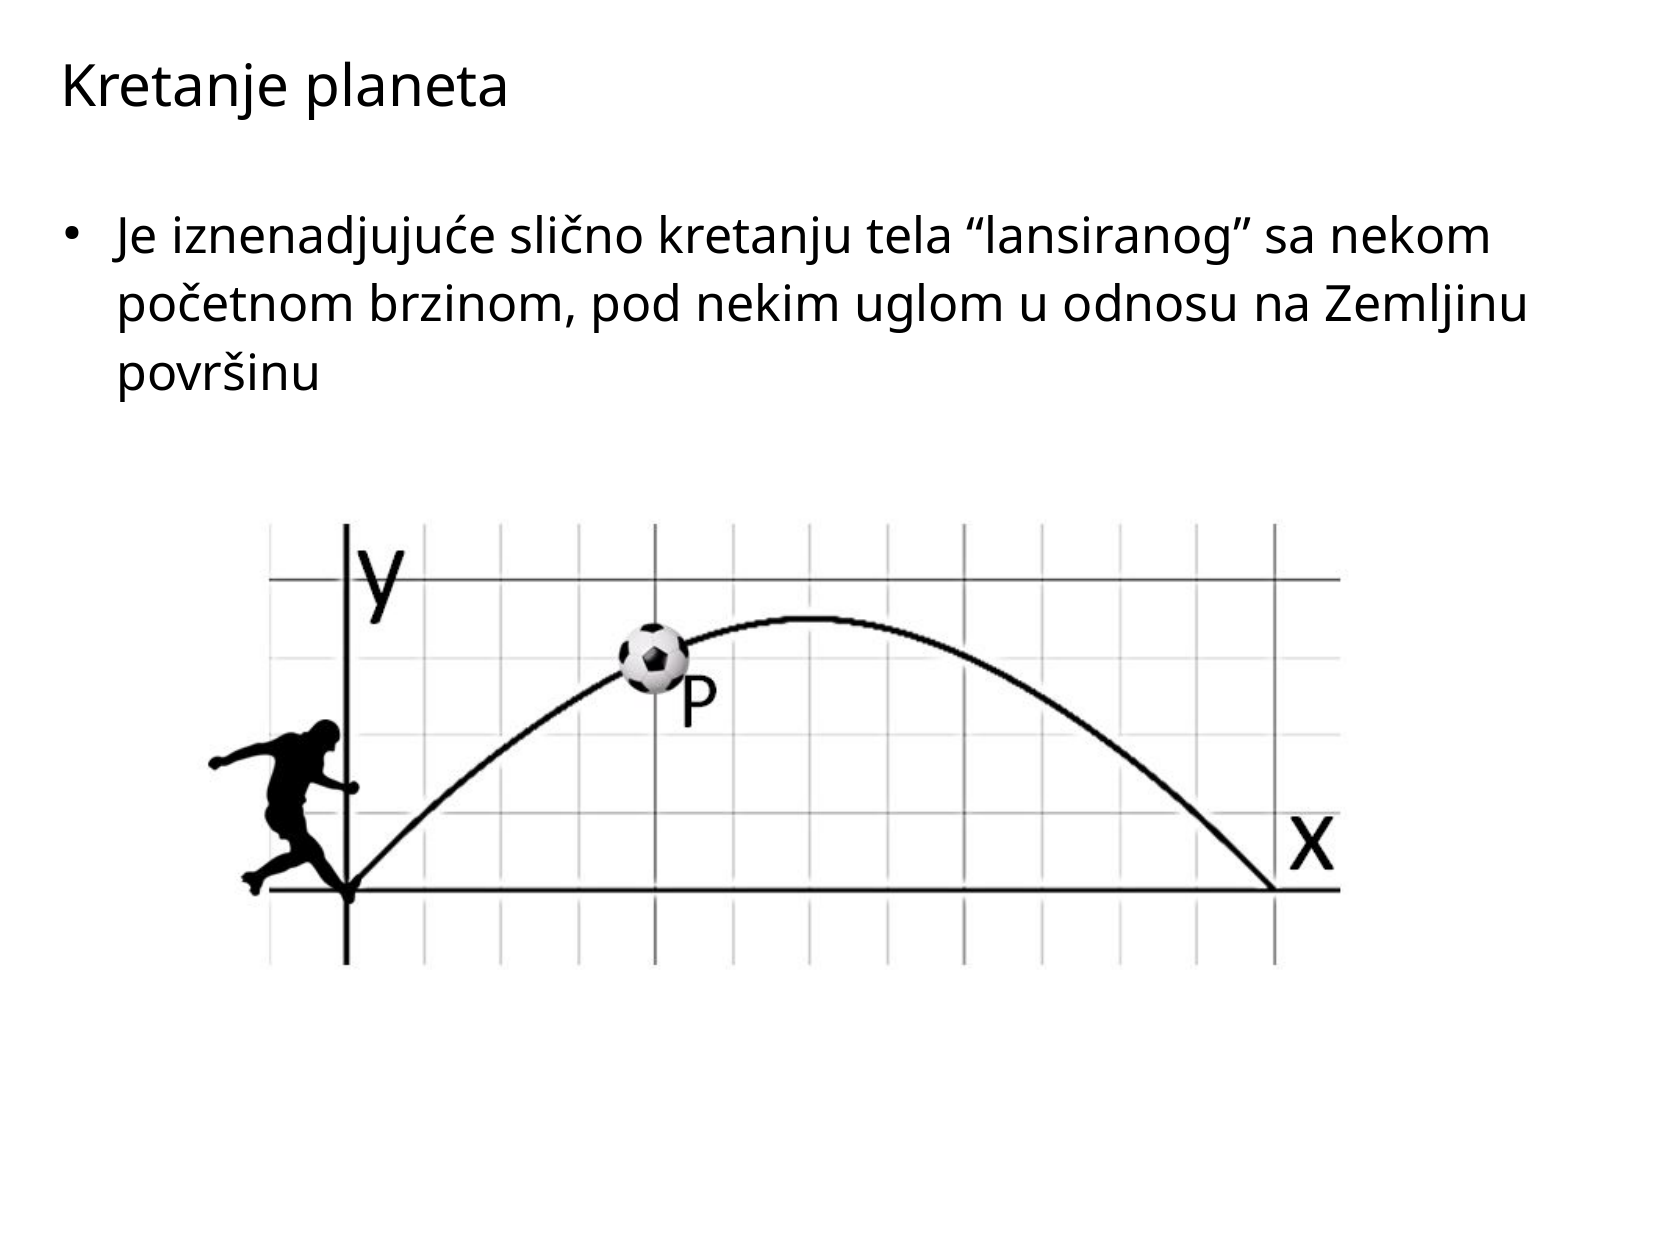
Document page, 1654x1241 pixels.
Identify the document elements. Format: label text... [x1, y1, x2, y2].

picture [185, 507, 1375, 996]
list Je iznenadjujuće slično kretanju tela “lansiranog” sa nekom početnom brzinom, pod nekim uglom u odnosu na Zemljinu površinu [45, 199, 1635, 1173]
title Kretanje planeta [59, 17, 1648, 150]
